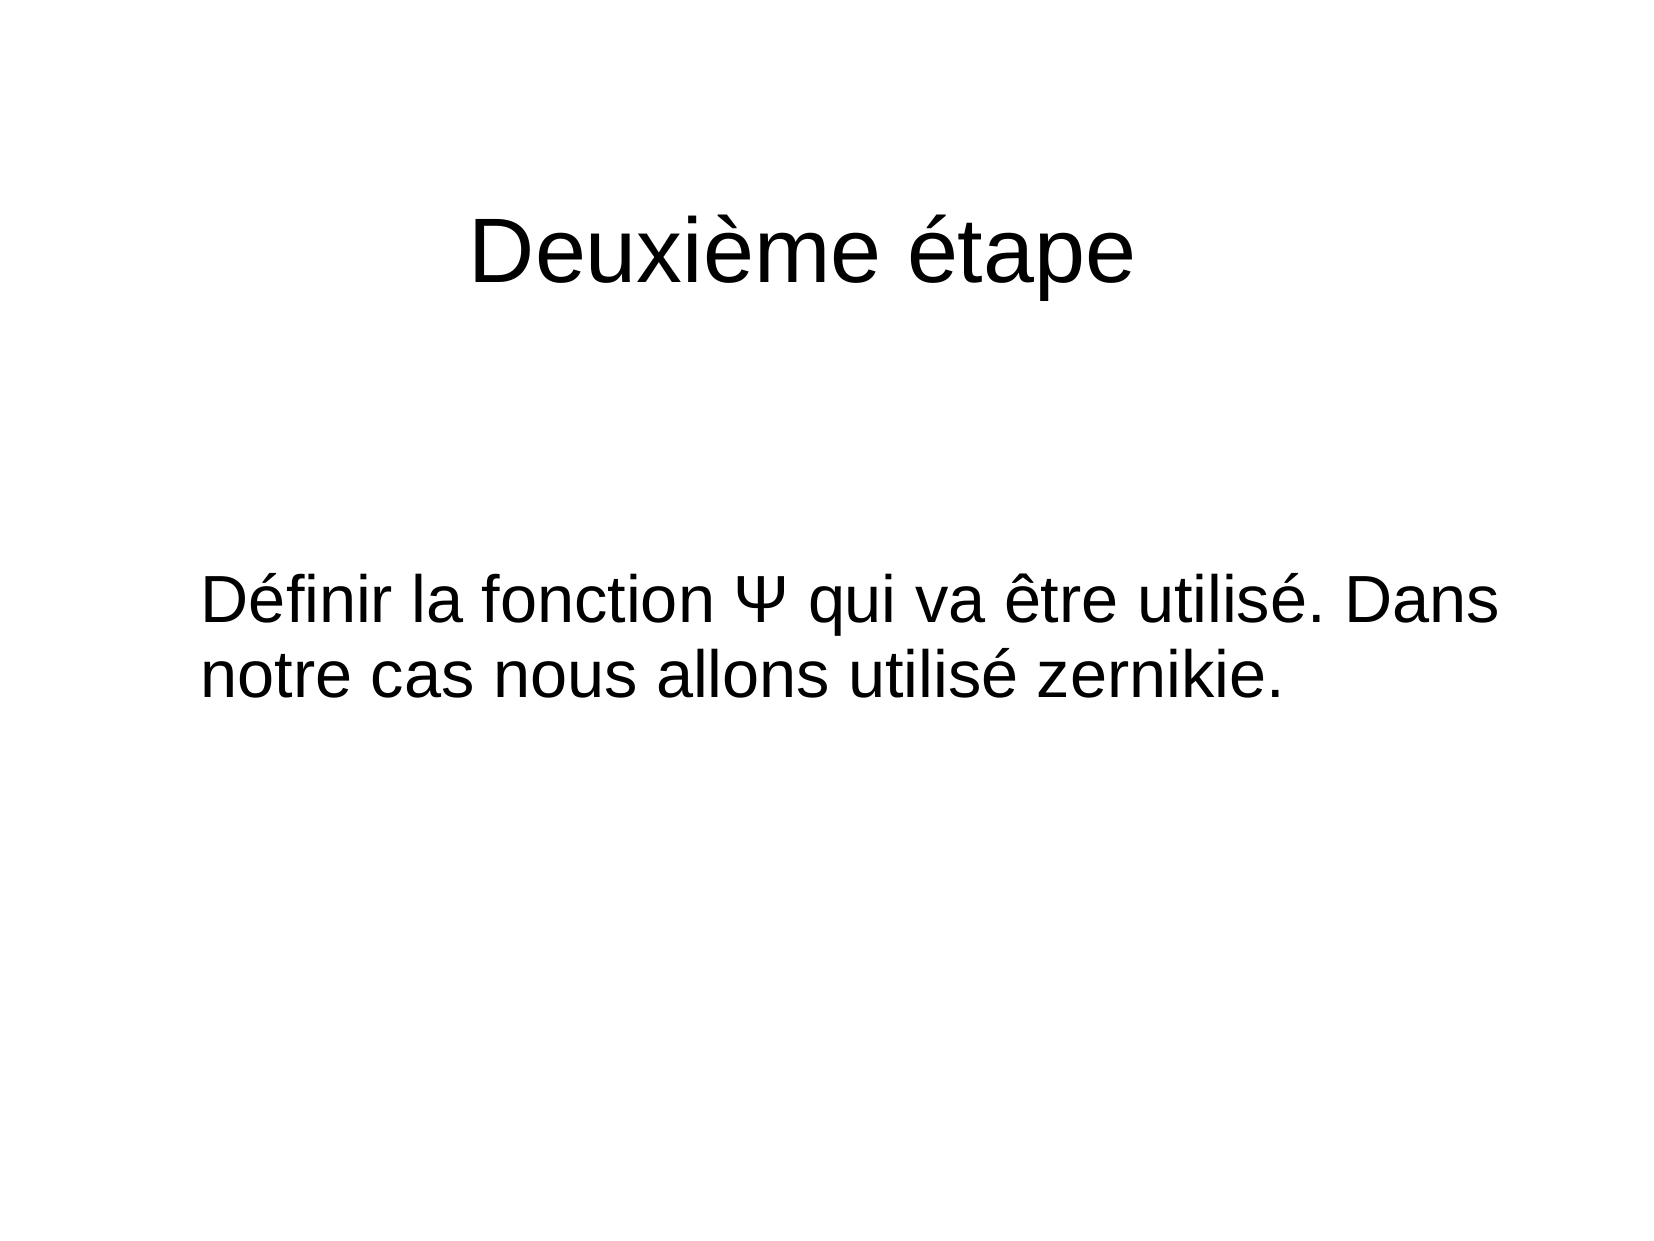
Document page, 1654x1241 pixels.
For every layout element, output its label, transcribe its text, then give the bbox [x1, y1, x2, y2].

title Deuxième étape [59, 147, 1548, 355]
list Définir la fonction Ψ qui va être utilisé. Dans notre cas nous allons utilisé zernikie. [129, 561, 1619, 733]
